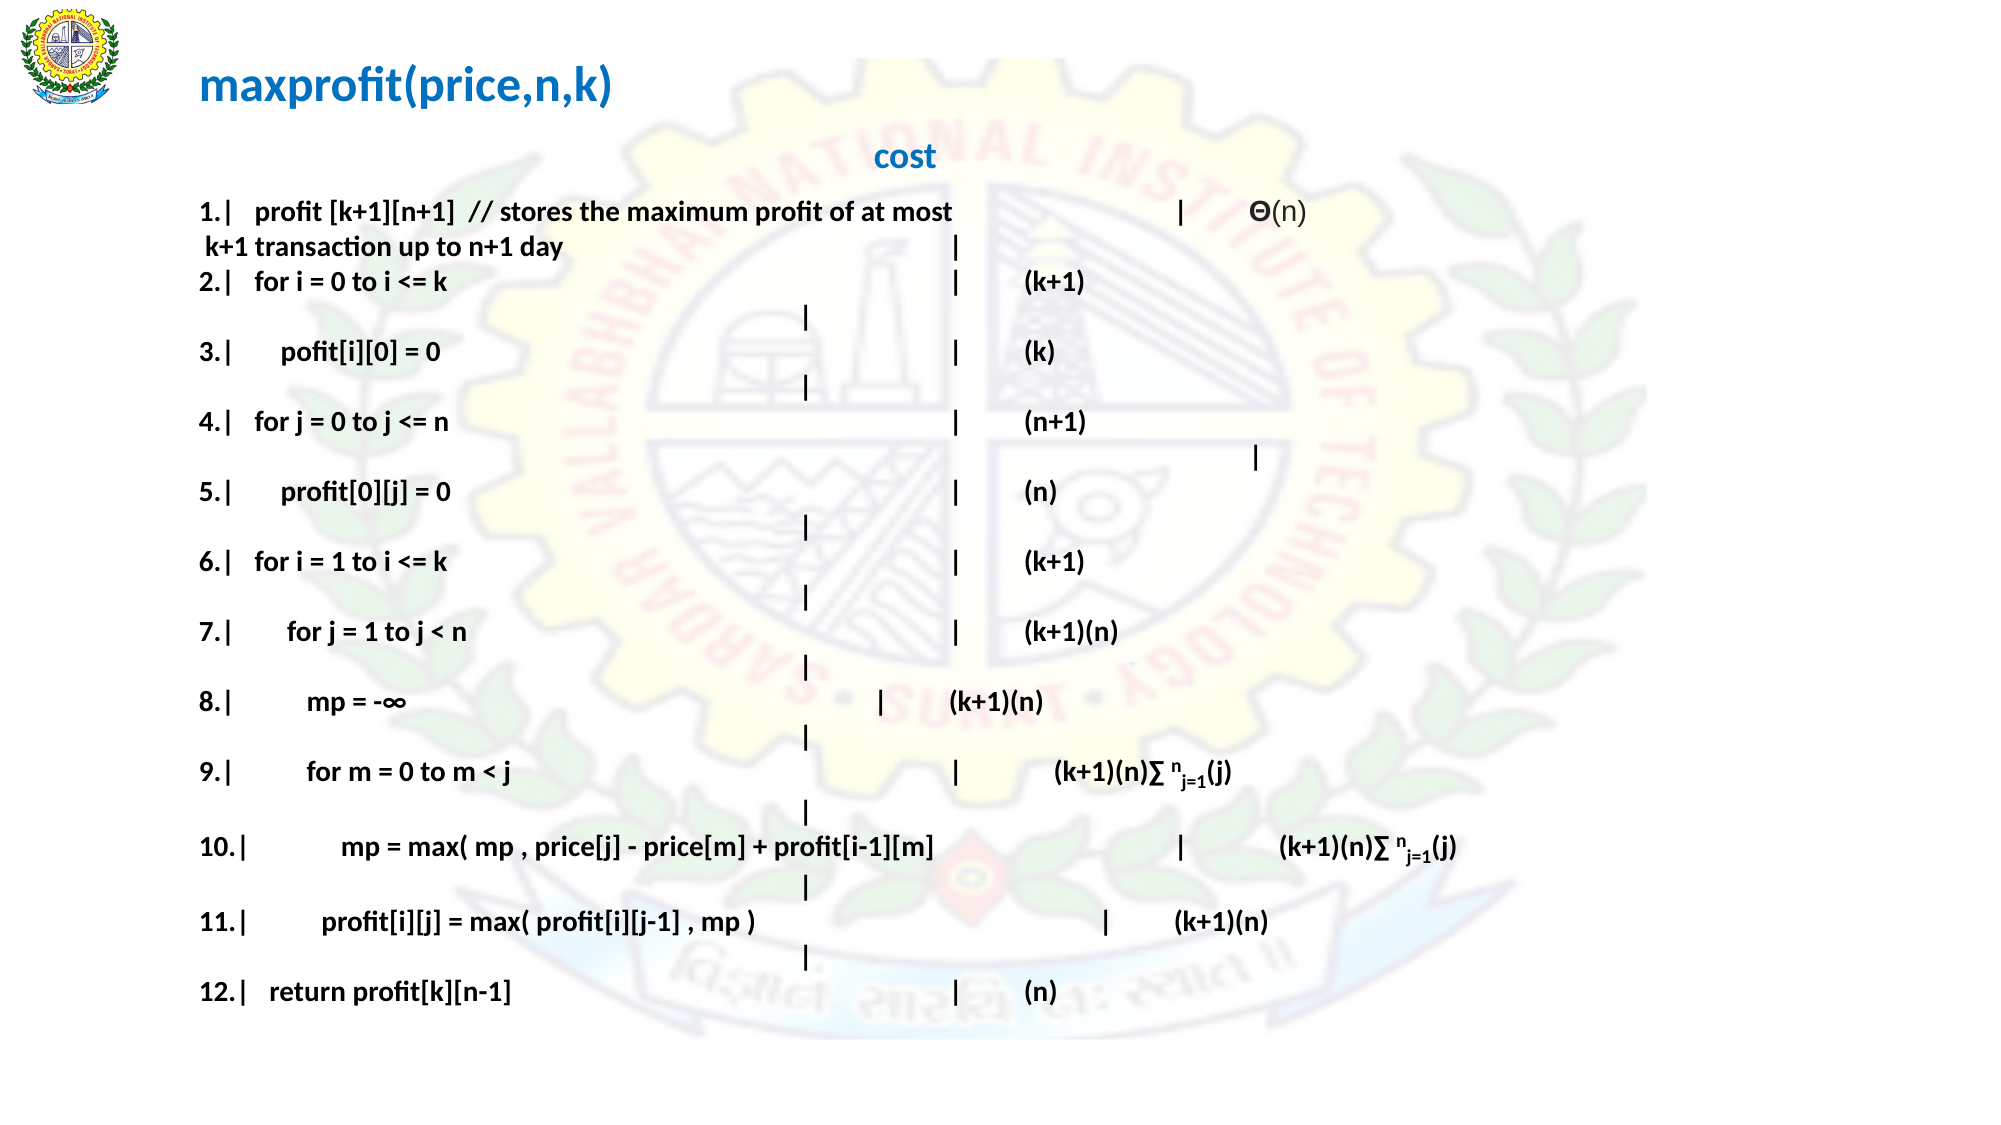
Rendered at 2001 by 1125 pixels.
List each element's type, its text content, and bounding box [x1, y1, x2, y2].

text_box maxprofit(price,n,k) cost 1.| profit [k+1][n+1] // stores the maximum profit of at most | Θ(n) k+1 transaction up to n+1 day | 2.| for i = 0 to i <= k | (k+1) | 3.| pofit[i][0] = 0 | (k) | 4.| for j = 0 to j <= n | (n+1) | 5.| profit[0][j] = 0 | (n) | 6.| for i = 1 to i <= k | (k+1) | 7.| for j = 1 to j < n | (k+1)(n) | 8.| mp = -∞ | (k+1)(n) | 9.| for m = 0 to m < j | (k+1)(n)∑ nj=1(j) | 10.| mp = max( mp , price[j] - price[m] + profit[i-1][m] | (k+1)(n)∑ nj=1(j) | 11.| profit[i][j] = max( profit[i][j-1] , mp ) | (k+1)(n) | 12.| return profit[k][n-1] | (n) [183, 39, 1773, 1086]
